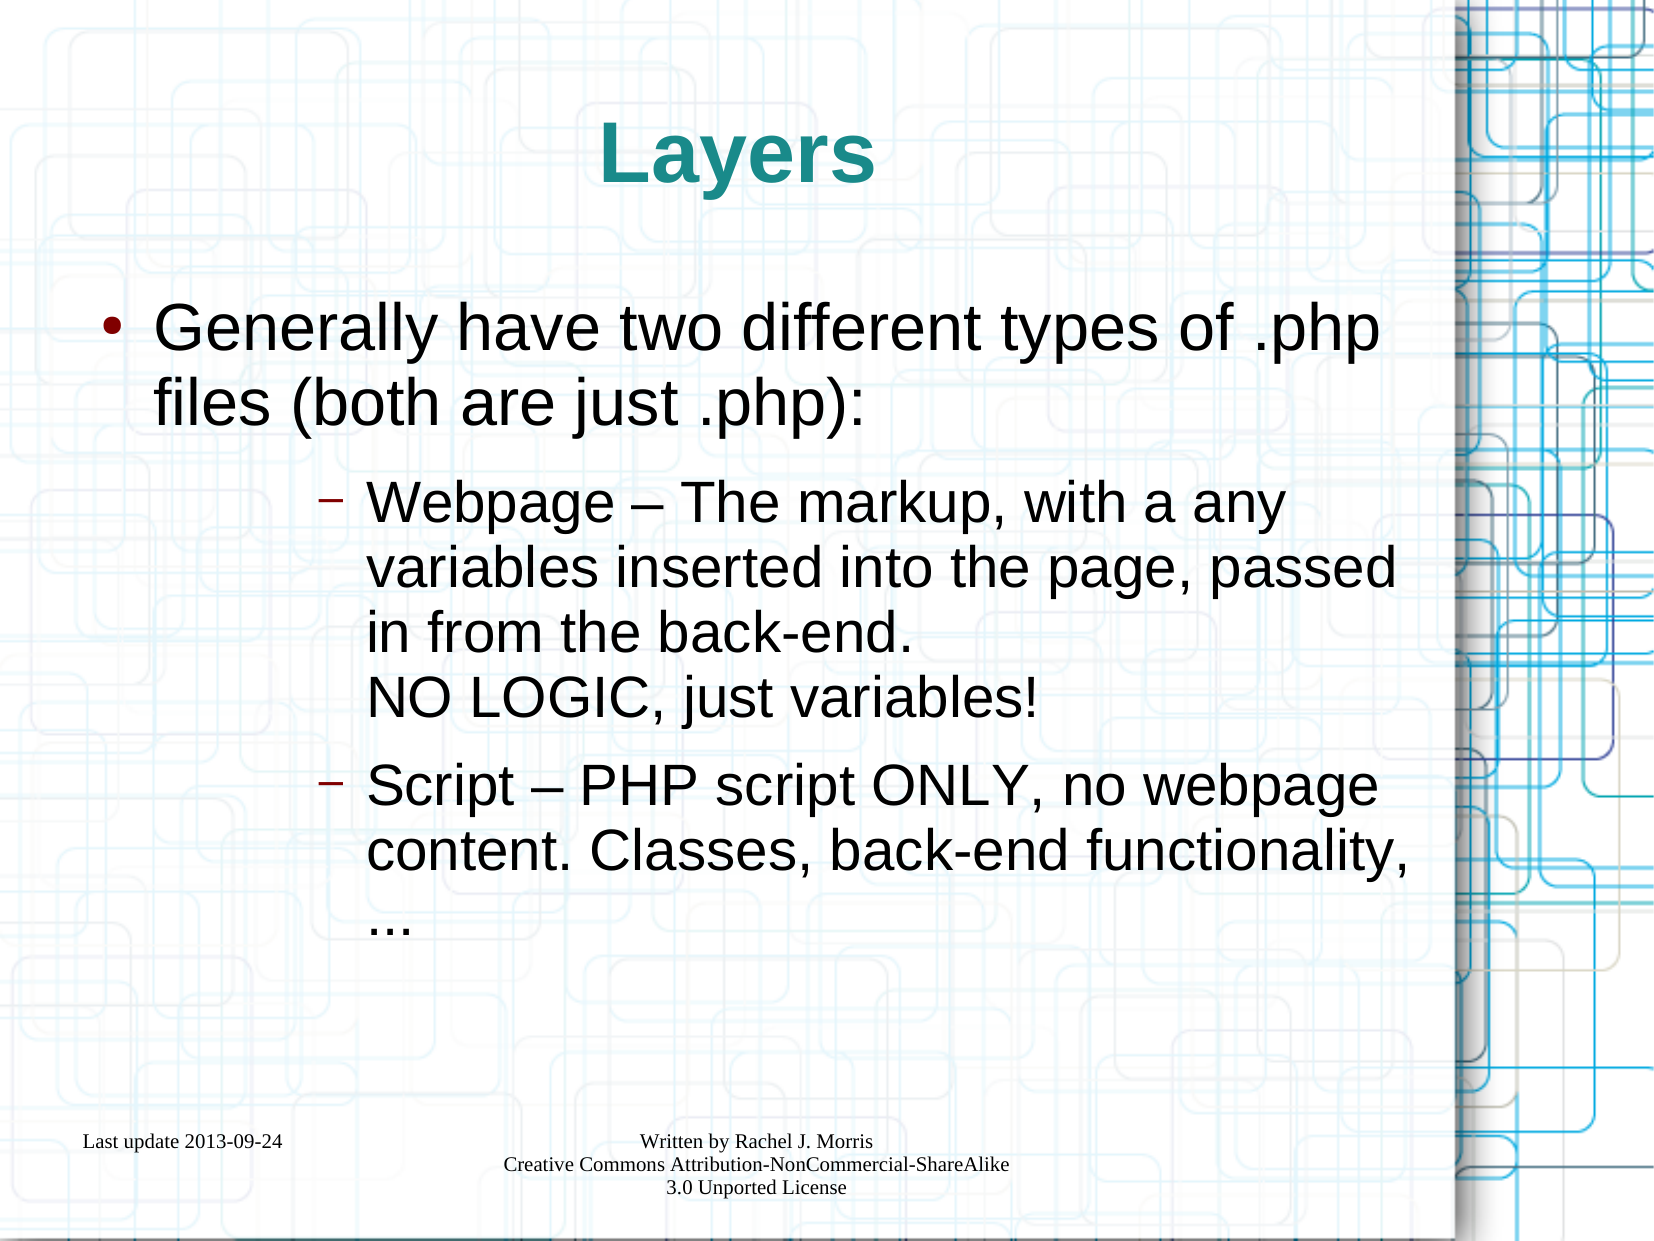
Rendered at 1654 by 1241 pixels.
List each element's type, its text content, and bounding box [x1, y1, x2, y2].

picture [0, 0, 1654, 1241]
list Generally have two different types of .php files (both are just .php): Webpage – The markup, with a any variables inserted into the page, passed in from the back-end. NO LOGIC, just variables! Script – PHP script ONLY, no webpage content. Classes, back-end functionality, ... [82, 290, 1418, 1010]
title Layers [59, 49, 1418, 257]
